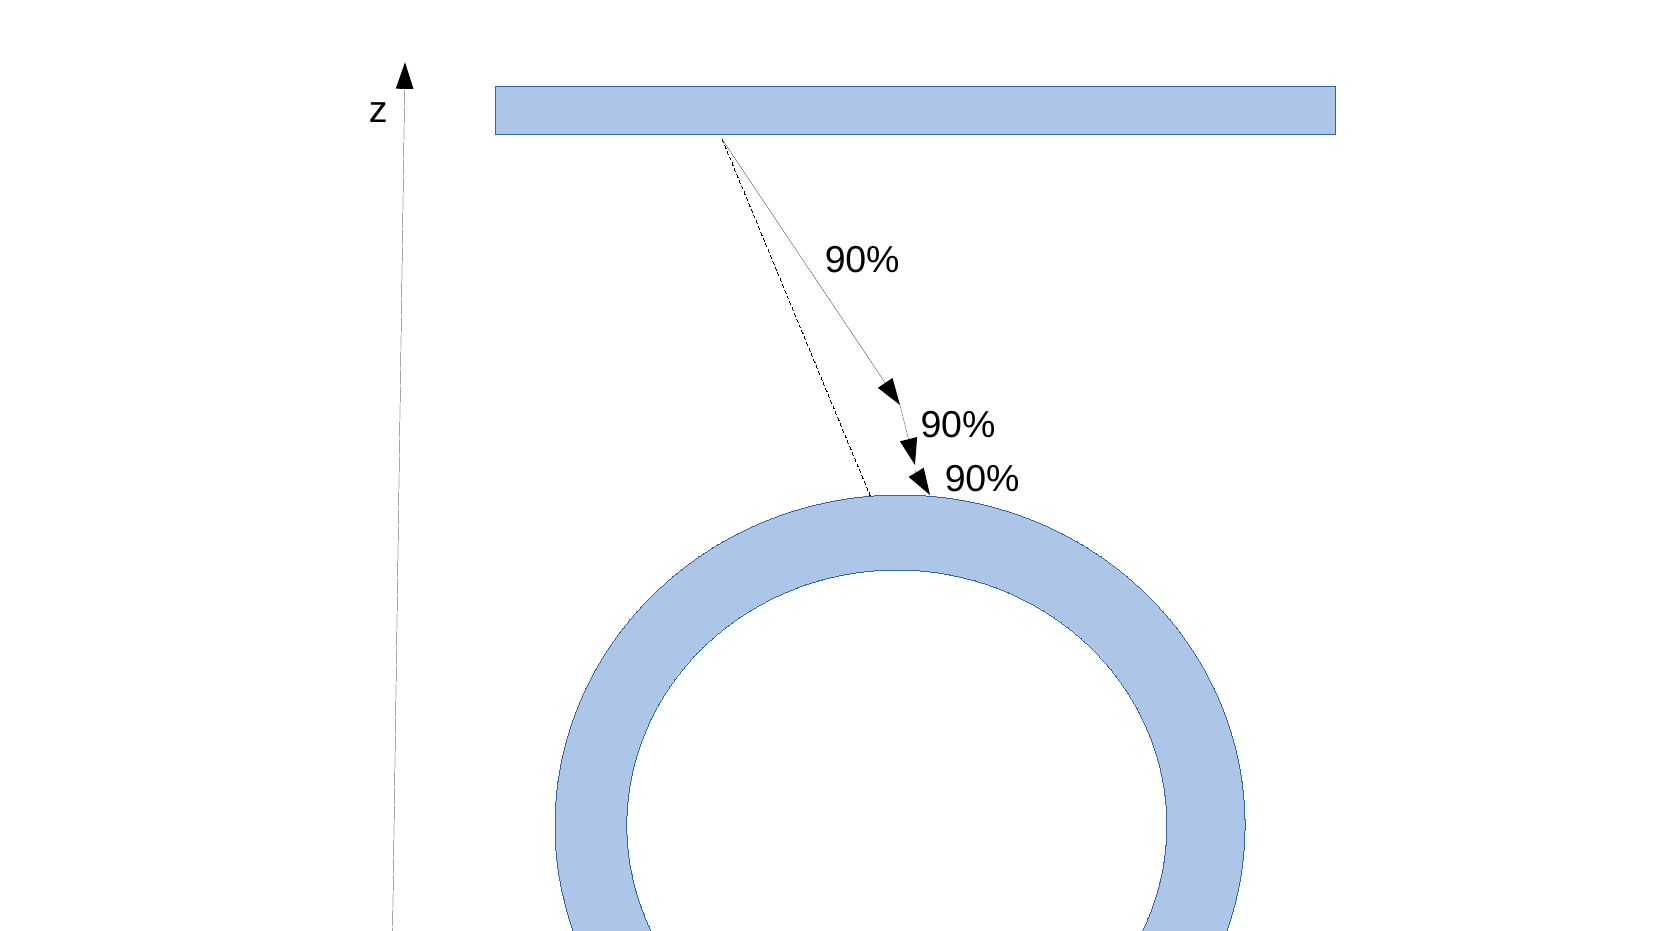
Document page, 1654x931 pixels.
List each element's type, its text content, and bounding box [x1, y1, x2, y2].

text_box [555, 495, 1246, 931]
text_box 90% [905, 396, 1011, 496]
text_box [495, 86, 1336, 135]
text_box 90% [810, 231, 916, 331]
text_box z [354, 80, 430, 141]
text_box 90% [930, 450, 1036, 549]
